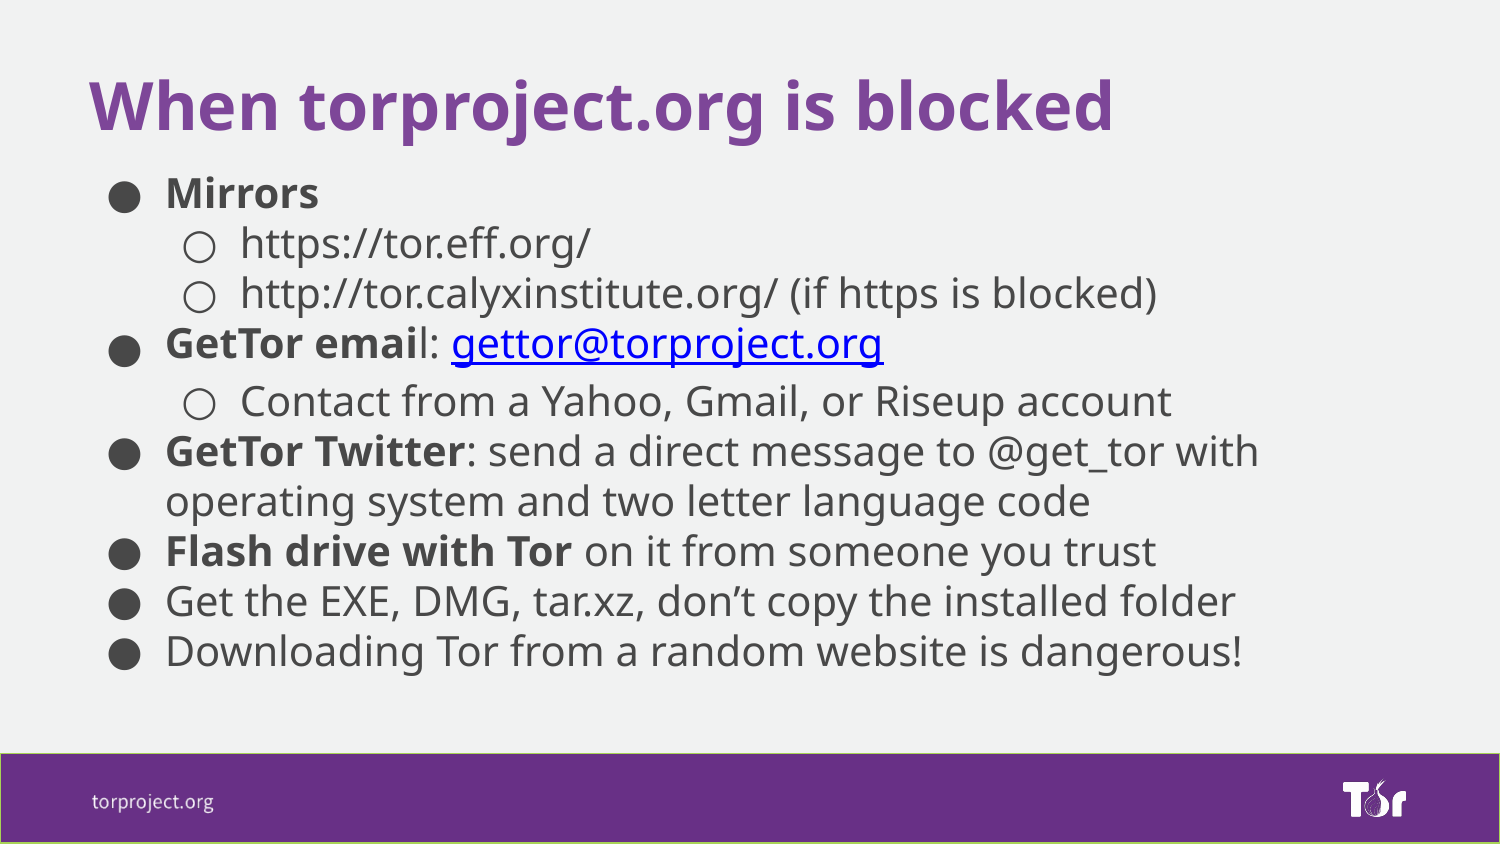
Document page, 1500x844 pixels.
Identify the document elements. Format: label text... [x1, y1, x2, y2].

picture [75, 780, 604, 821]
text_box Mirrors https://tor.eff.org/ http://tor.calyxinstitute.org/ (if https is blocked) GetTor email: gettor@torproject.org Contact from a Yahoo, Gmail, or Riseup account GetTor Twitter: send a direct message to @get_tor with operating system and two letter language code Flash drive with Tor on it from someone you trust Get the EXE, DMG, tar.xz, don’t copy the installed folder Downloading Tor from a random website is dangerous! [75, 159, 1425, 717]
picture [1343, 778, 1406, 817]
text_box When torproject.org is blocked [75, 33, 1425, 159]
